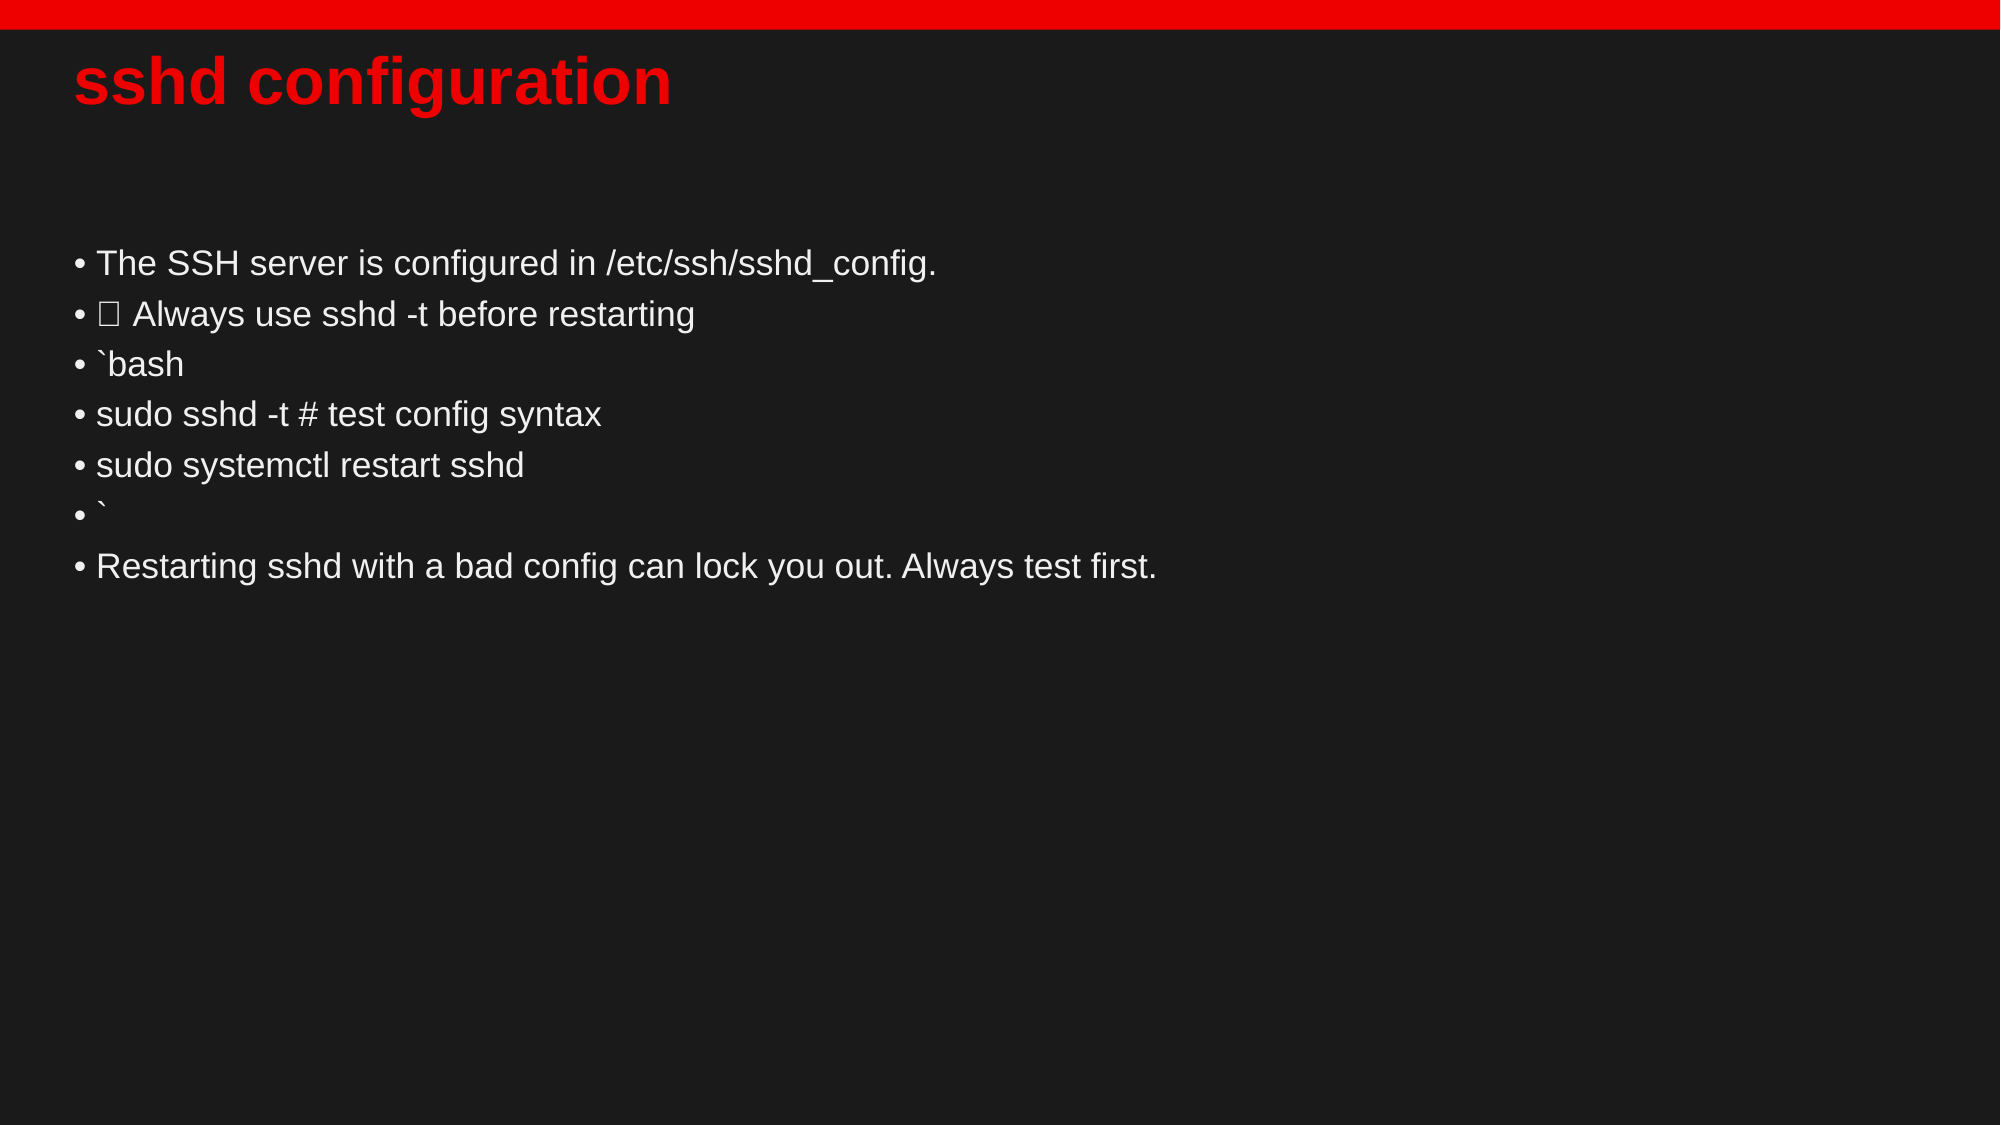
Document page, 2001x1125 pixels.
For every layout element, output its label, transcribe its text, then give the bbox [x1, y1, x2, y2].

text_box [0, 0, 2001, 30]
text_box • The SSH server is configured in /etc/ssh/sshd_config. • 🚨 Always use sshd -t before restarting • `bash • sudo sshd -t # test config syntax • sudo systemctl restart sshd • ` • Restarting sshd with a bad config can lock you out. Always test first. [59, 236, 1942, 1037]
text_box sshd configuration [59, 36, 1942, 208]
